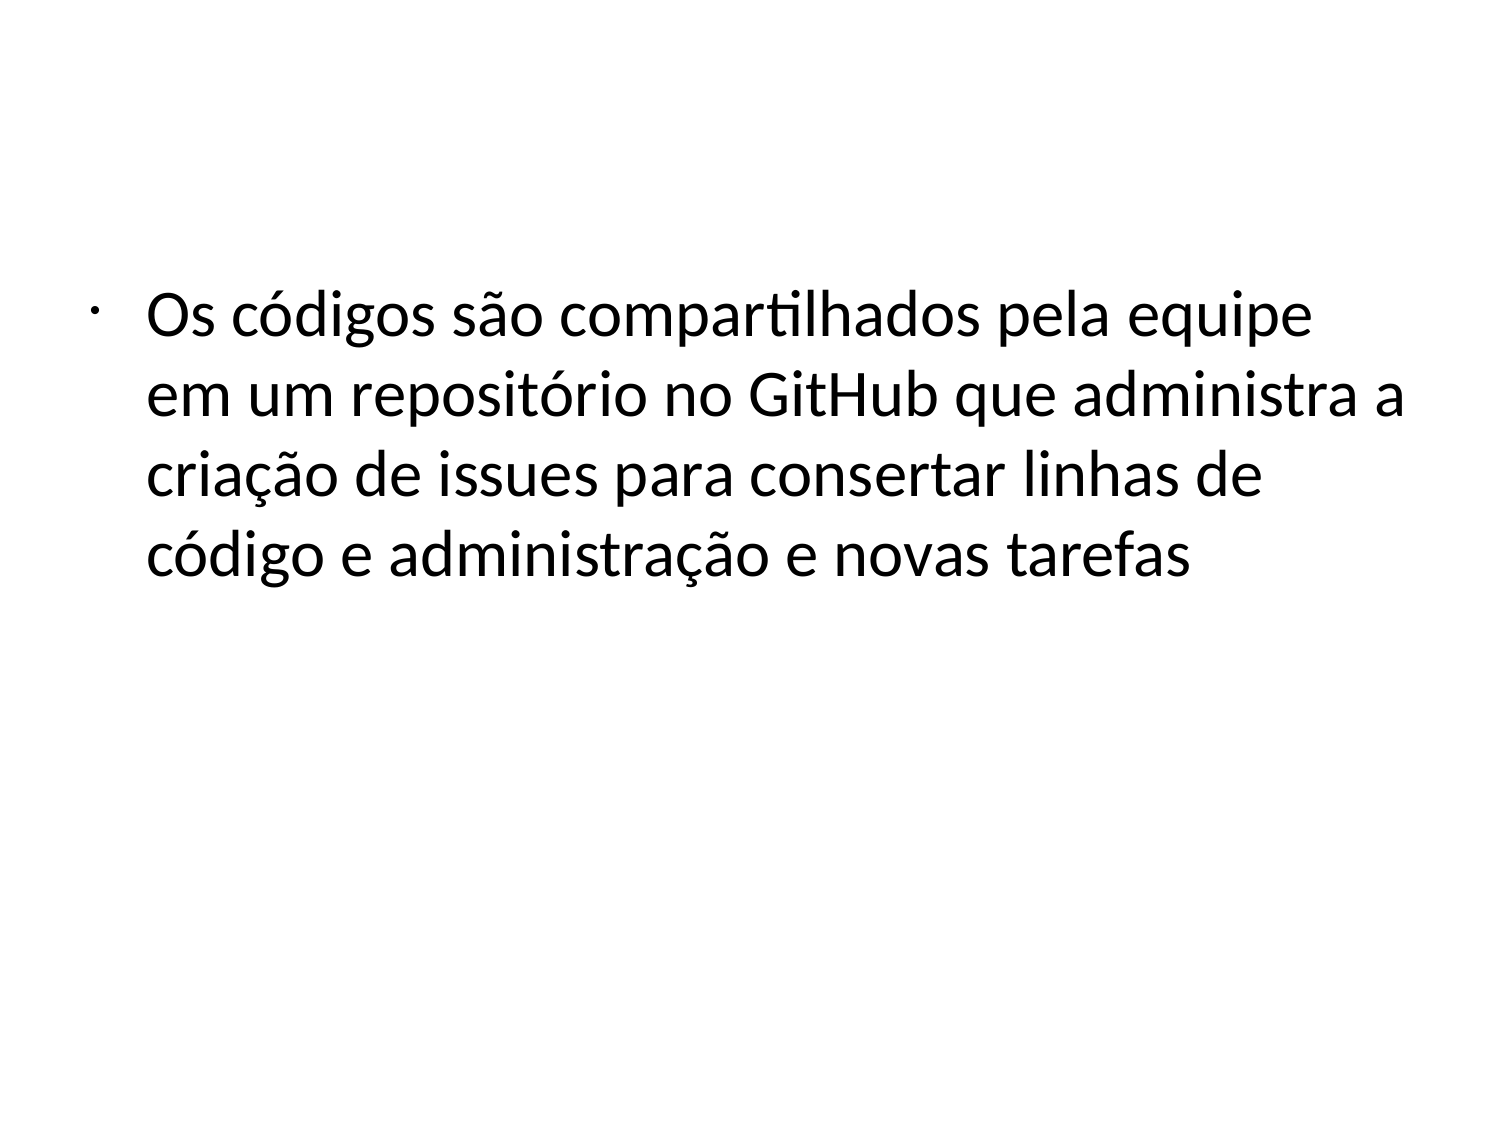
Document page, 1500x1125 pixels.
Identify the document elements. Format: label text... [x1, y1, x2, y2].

list Os códigos são compartilhados pela equipe em um repositório no GitHub que administra a criação de issues para consertar linhas de código e administração e novas tarefas [75, 262, 1425, 1005]
